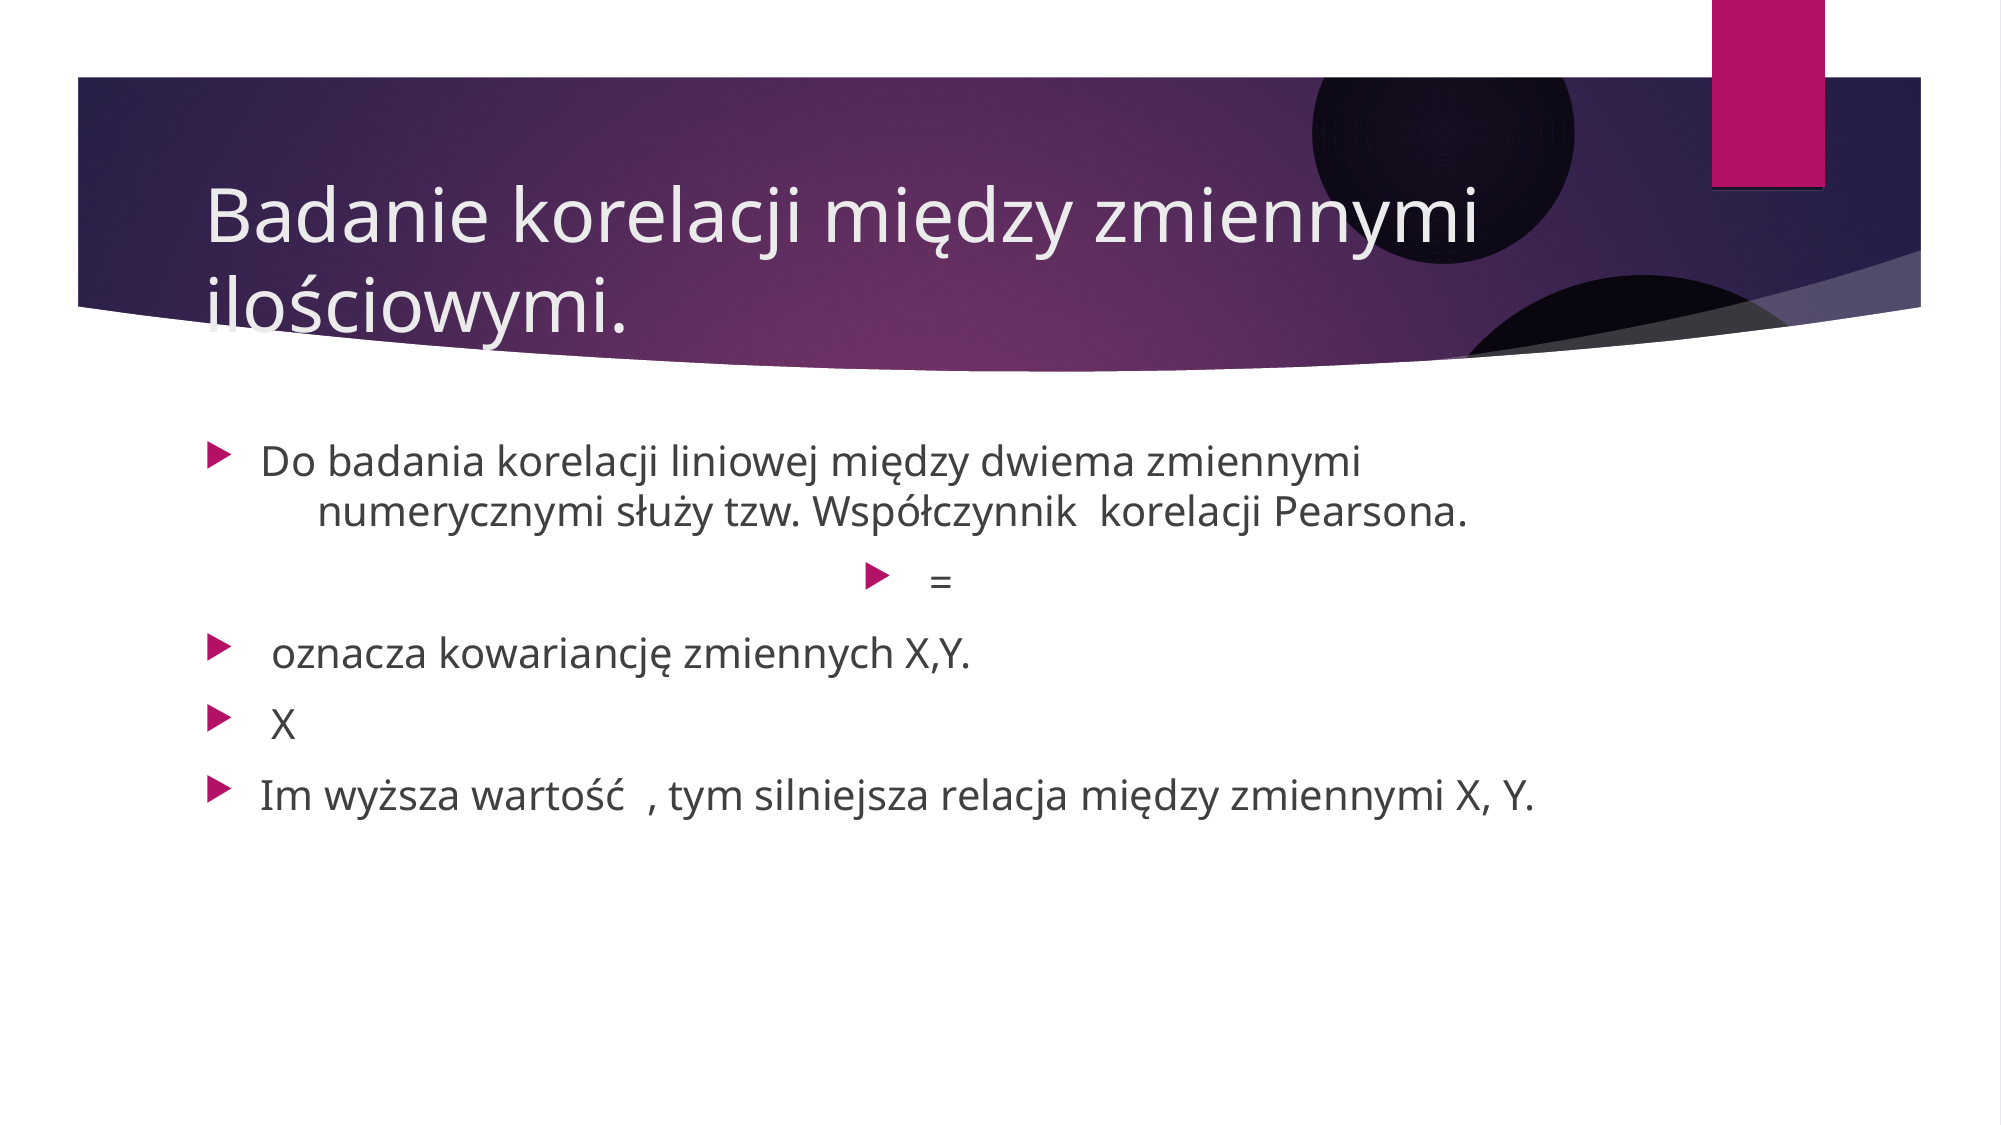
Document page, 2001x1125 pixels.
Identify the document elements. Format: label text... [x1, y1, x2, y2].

list Do badania korelacji liniowej między dwiema zmiennymi numerycznymi służy tzw. Współczynnik korelacji Pearsona. = oznacza kowariancję zmiennych X,Y. X Im wyższa wartość , tym silniejsza relacja między zmiennymi X, Y. [189, 427, 1638, 988]
title Badanie korelacji między zmiennymi ilościowymi. [189, 159, 1627, 276]
